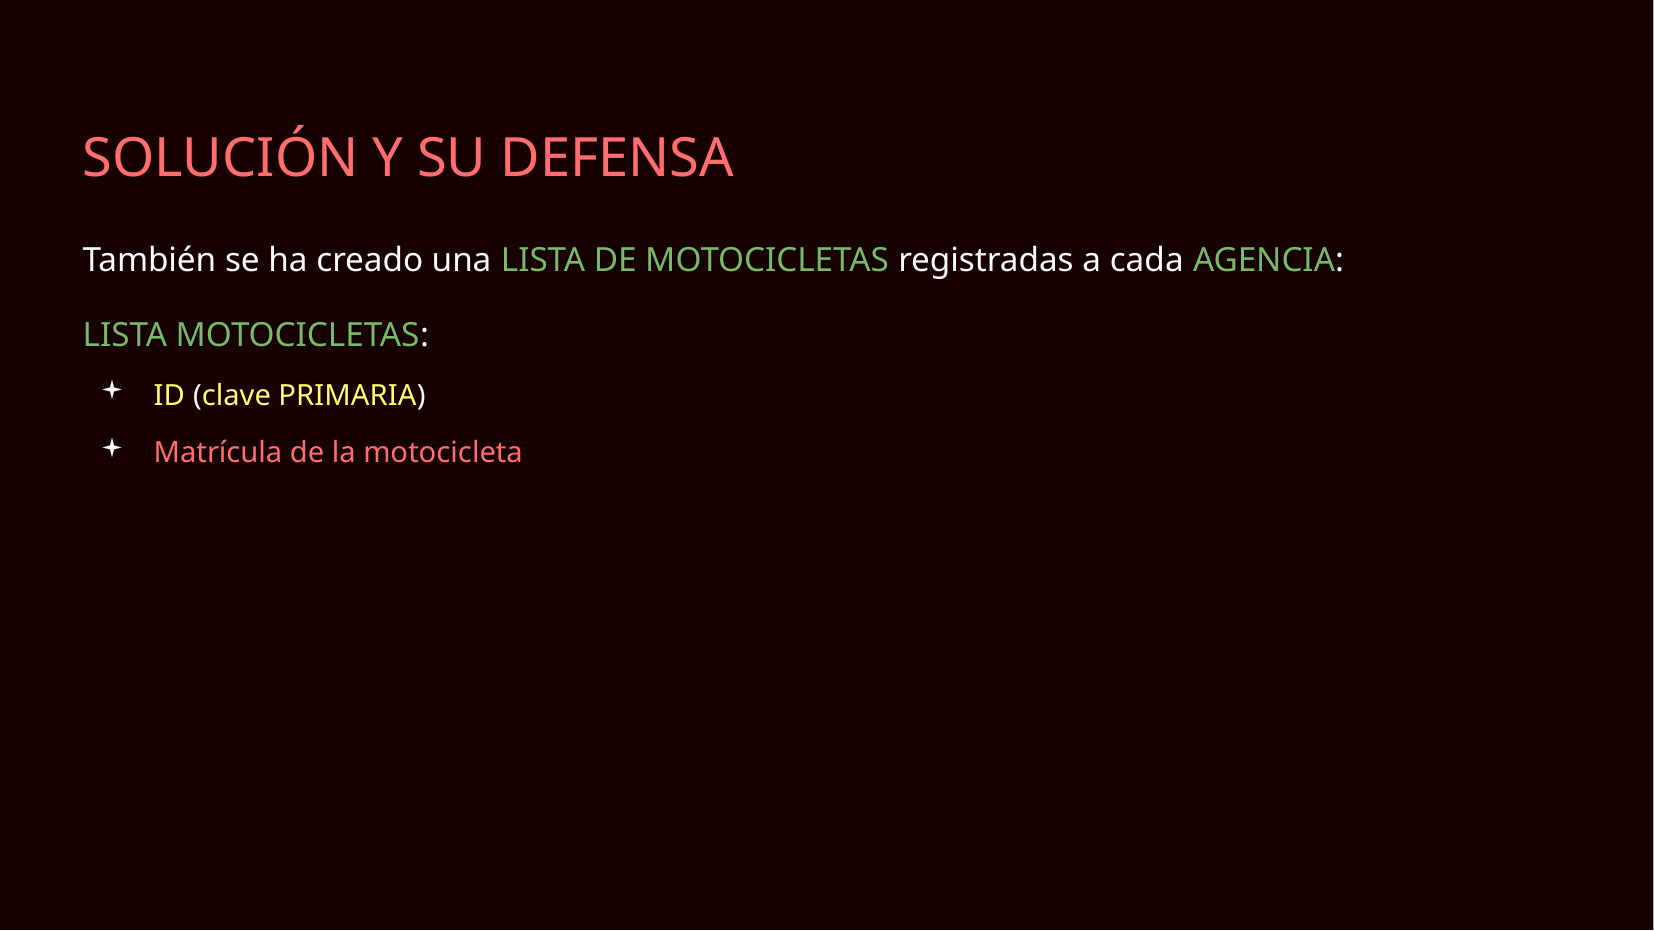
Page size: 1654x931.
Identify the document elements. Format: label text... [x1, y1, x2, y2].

title SOLUCIÓN Y SU DEFENSA [82, 37, 1571, 193]
list También se ha creado una LISTA DE MOTOCICLETAS registradas a cada AGENCIA: LISTA MOTOCICLETAS: ID (clave PRIMARIA) Matrícula de la motocicleta [82, 236, 1571, 857]
